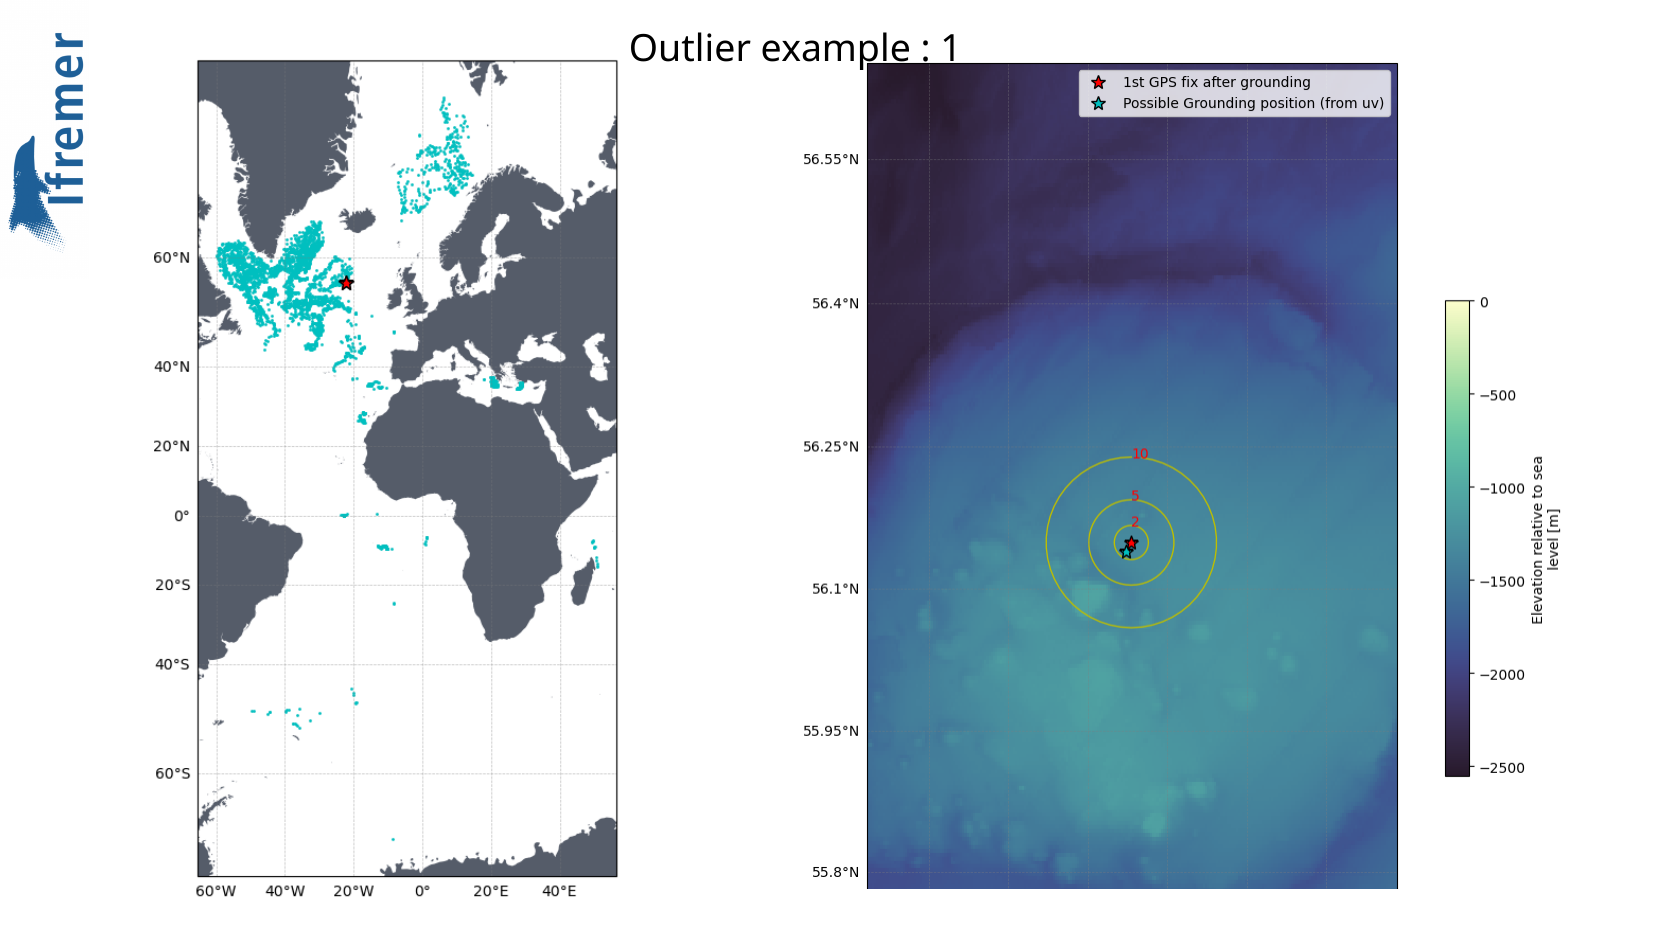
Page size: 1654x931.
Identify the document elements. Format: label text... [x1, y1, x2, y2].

picture [797, 58, 1577, 889]
picture [0, 0, 89, 279]
text_box Outlier example : 1 [614, 14, 999, 71]
picture [135, 53, 645, 910]
